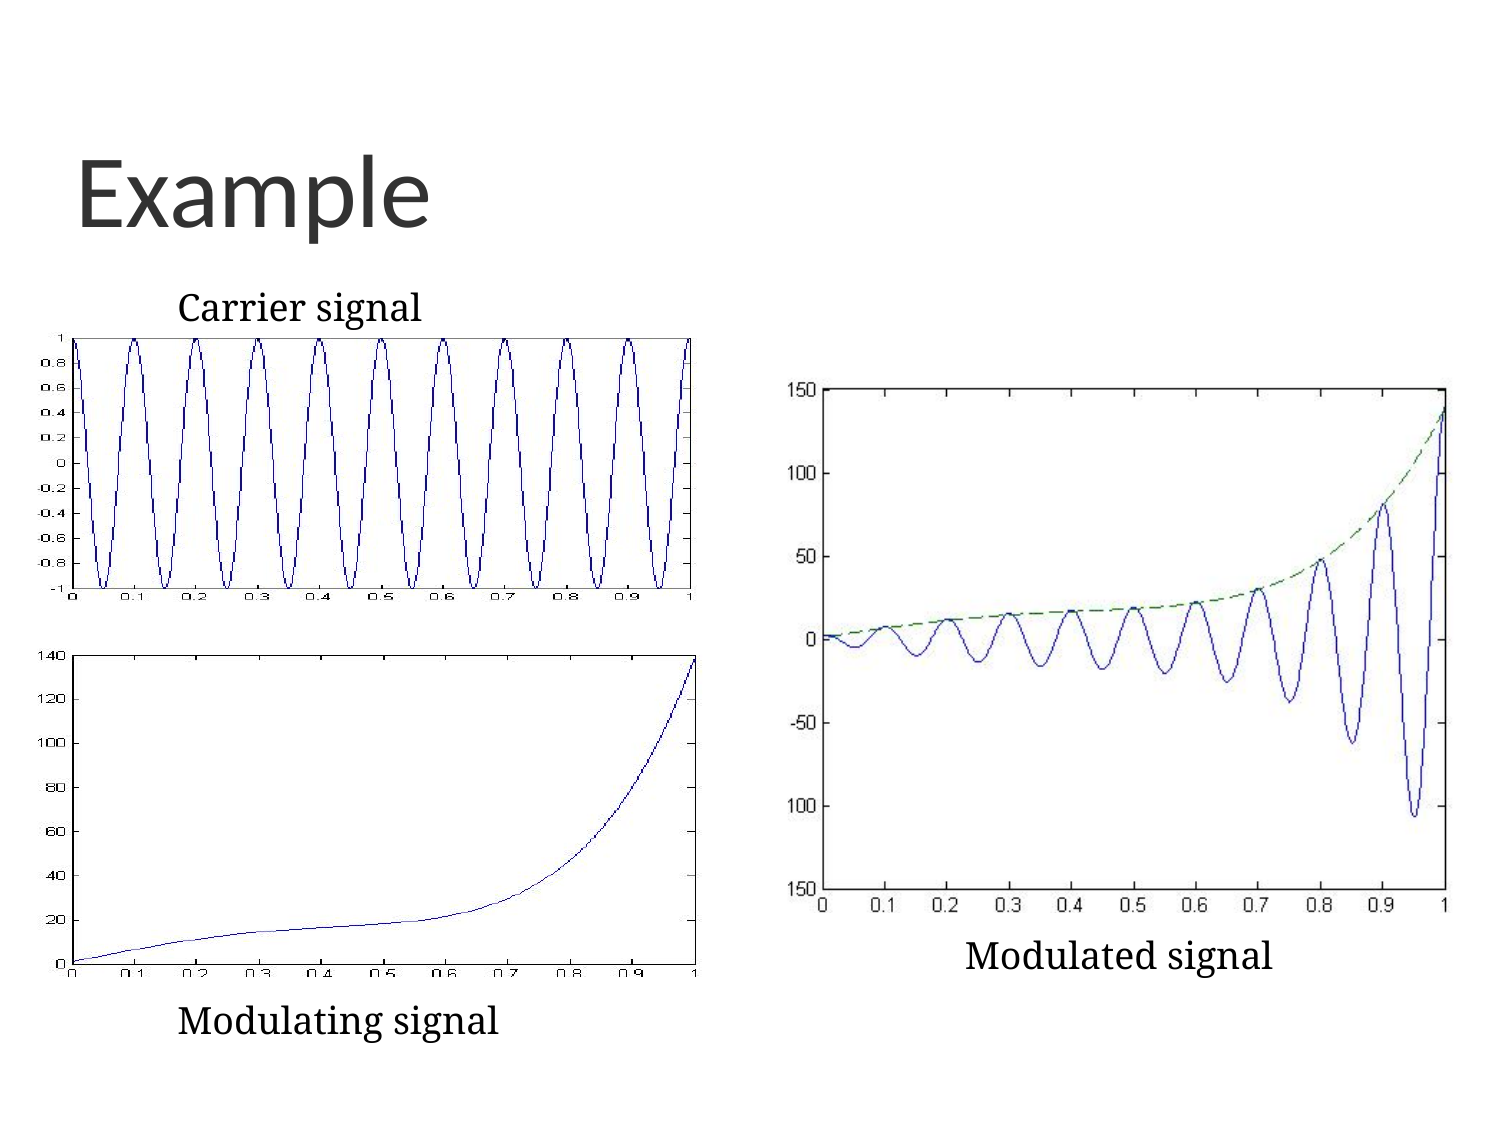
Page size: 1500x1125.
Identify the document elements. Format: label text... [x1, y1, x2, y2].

picture [37, 314, 713, 602]
title Example [75, 115, 1426, 304]
picture [348, 321, 360, 328]
picture [37, 626, 726, 977]
picture [787, 375, 1476, 913]
